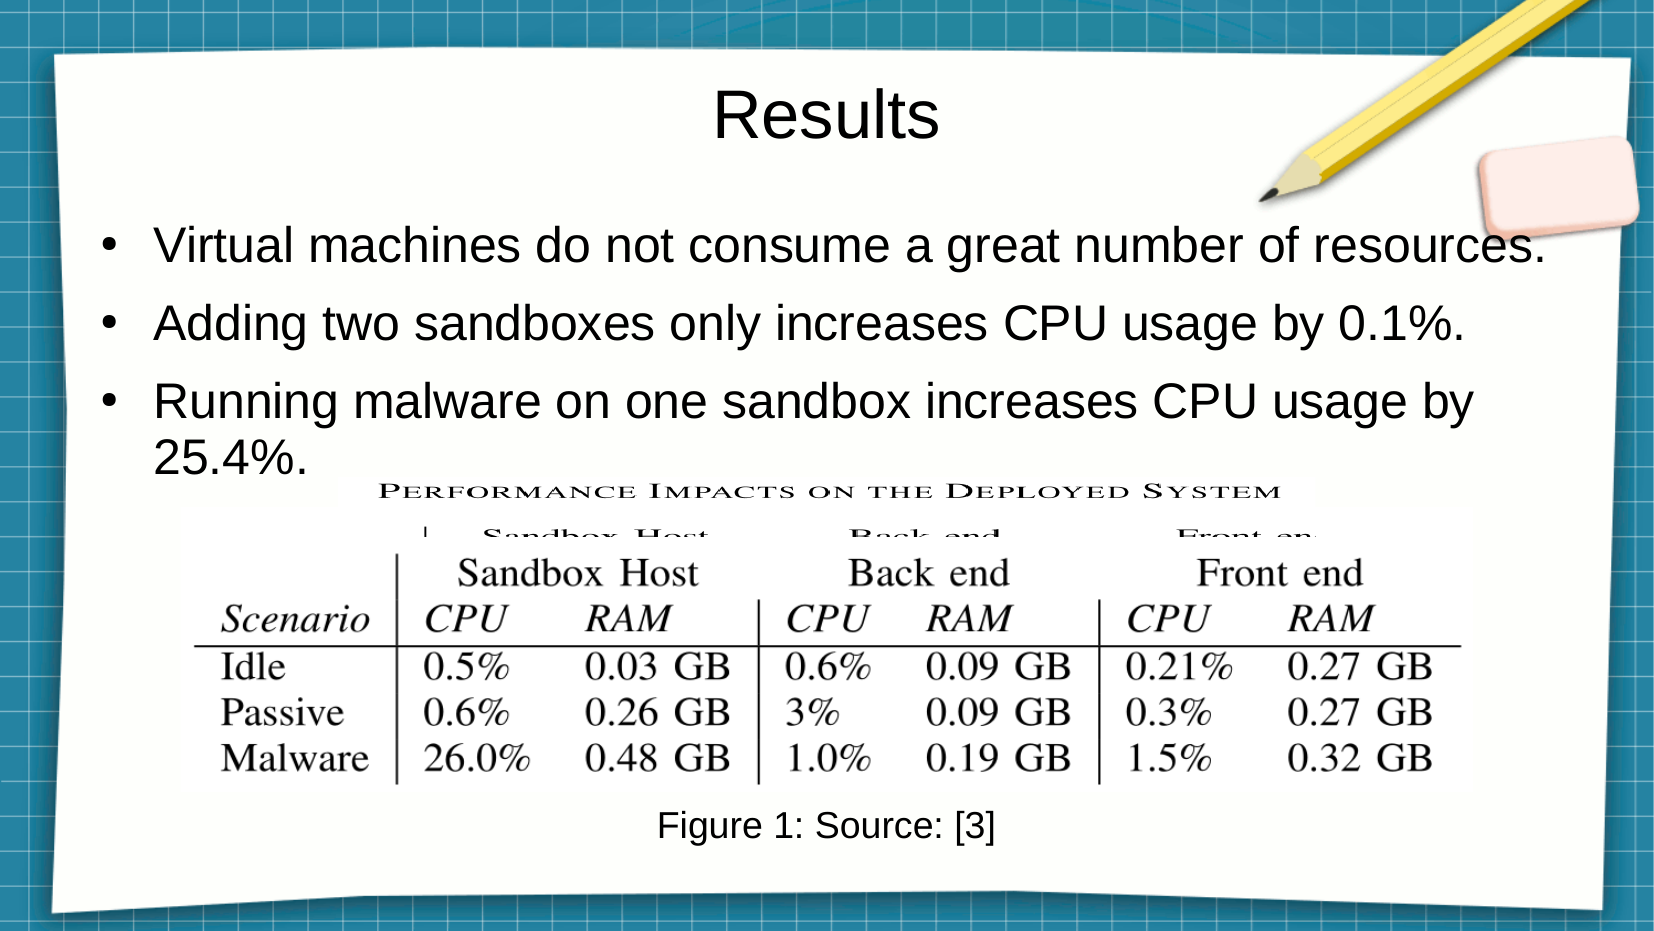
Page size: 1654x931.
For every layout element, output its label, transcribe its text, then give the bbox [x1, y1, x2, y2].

title Results [82, 37, 1571, 193]
list Virtual machines do not consume a great number of resources. Adding two sandboxes only increases CPU usage by 0.1%. Running malware on one sandbox increases CPU usage by 25.4%. [82, 217, 1571, 758]
text_box Figure 1: Source: [3] [642, 797, 1012, 855]
picture [0, 0, 1654, 931]
